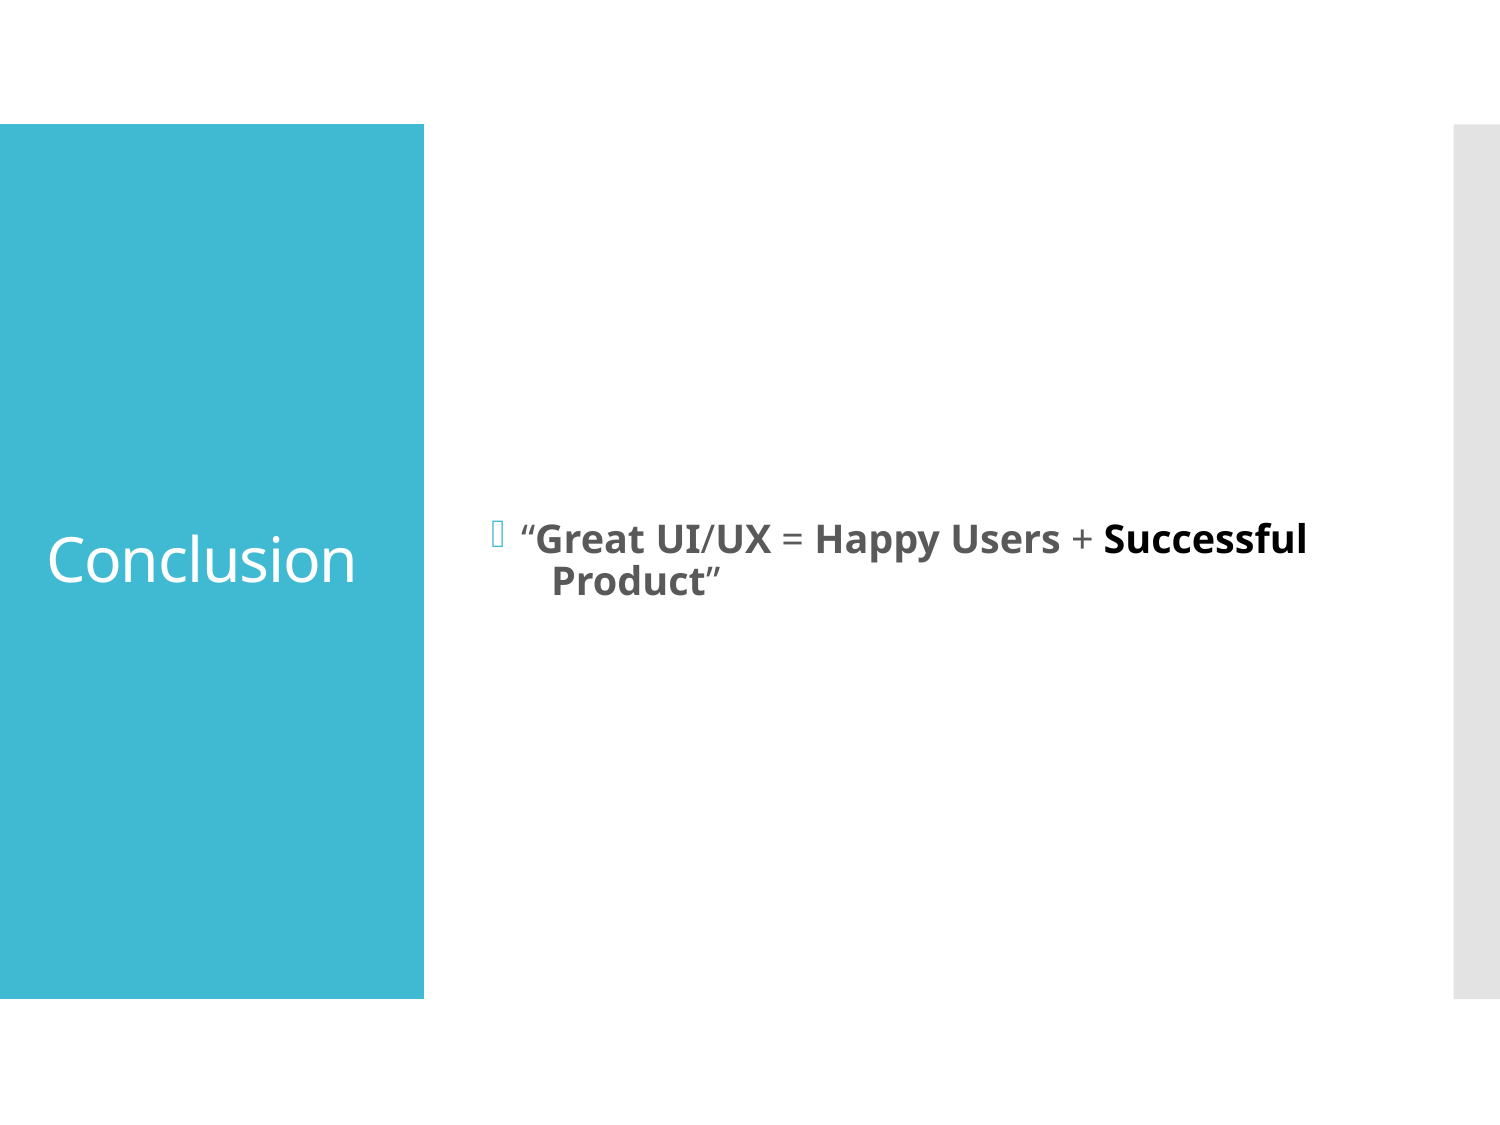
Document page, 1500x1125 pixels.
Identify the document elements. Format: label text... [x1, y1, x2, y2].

title Conclusion [31, 184, 394, 940]
list “Great UI/UX = Happy Users + Successful Product” [476, 141, 1377, 982]
